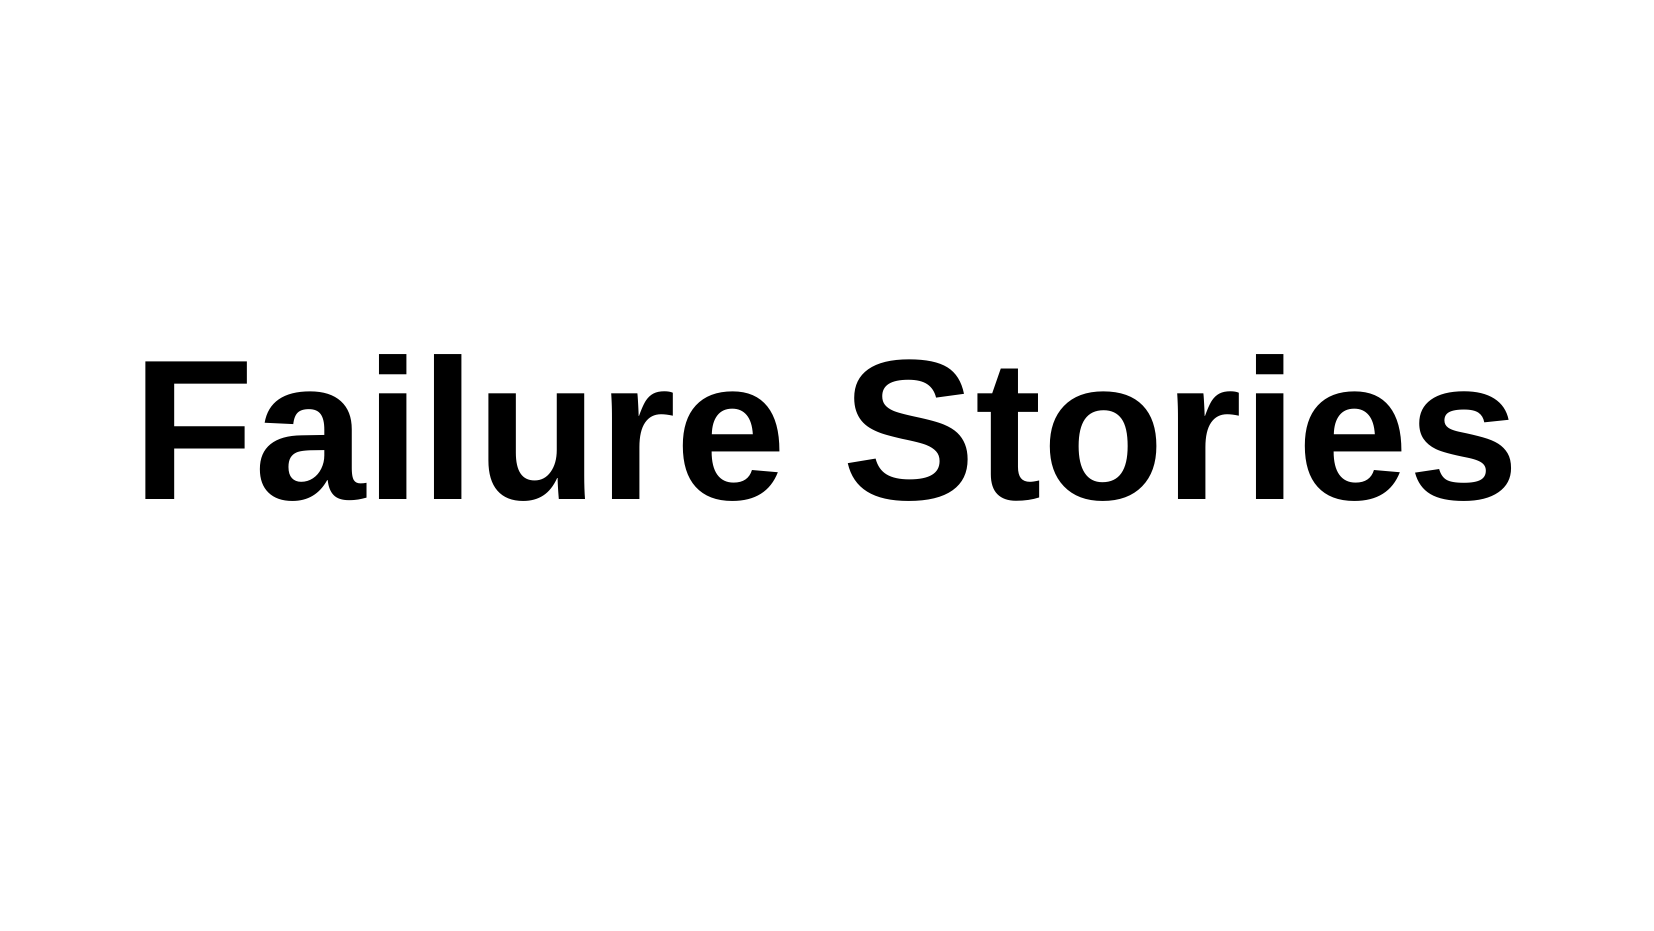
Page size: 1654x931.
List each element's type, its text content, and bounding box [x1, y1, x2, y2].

title Failure Stories [82, 318, 1571, 542]
